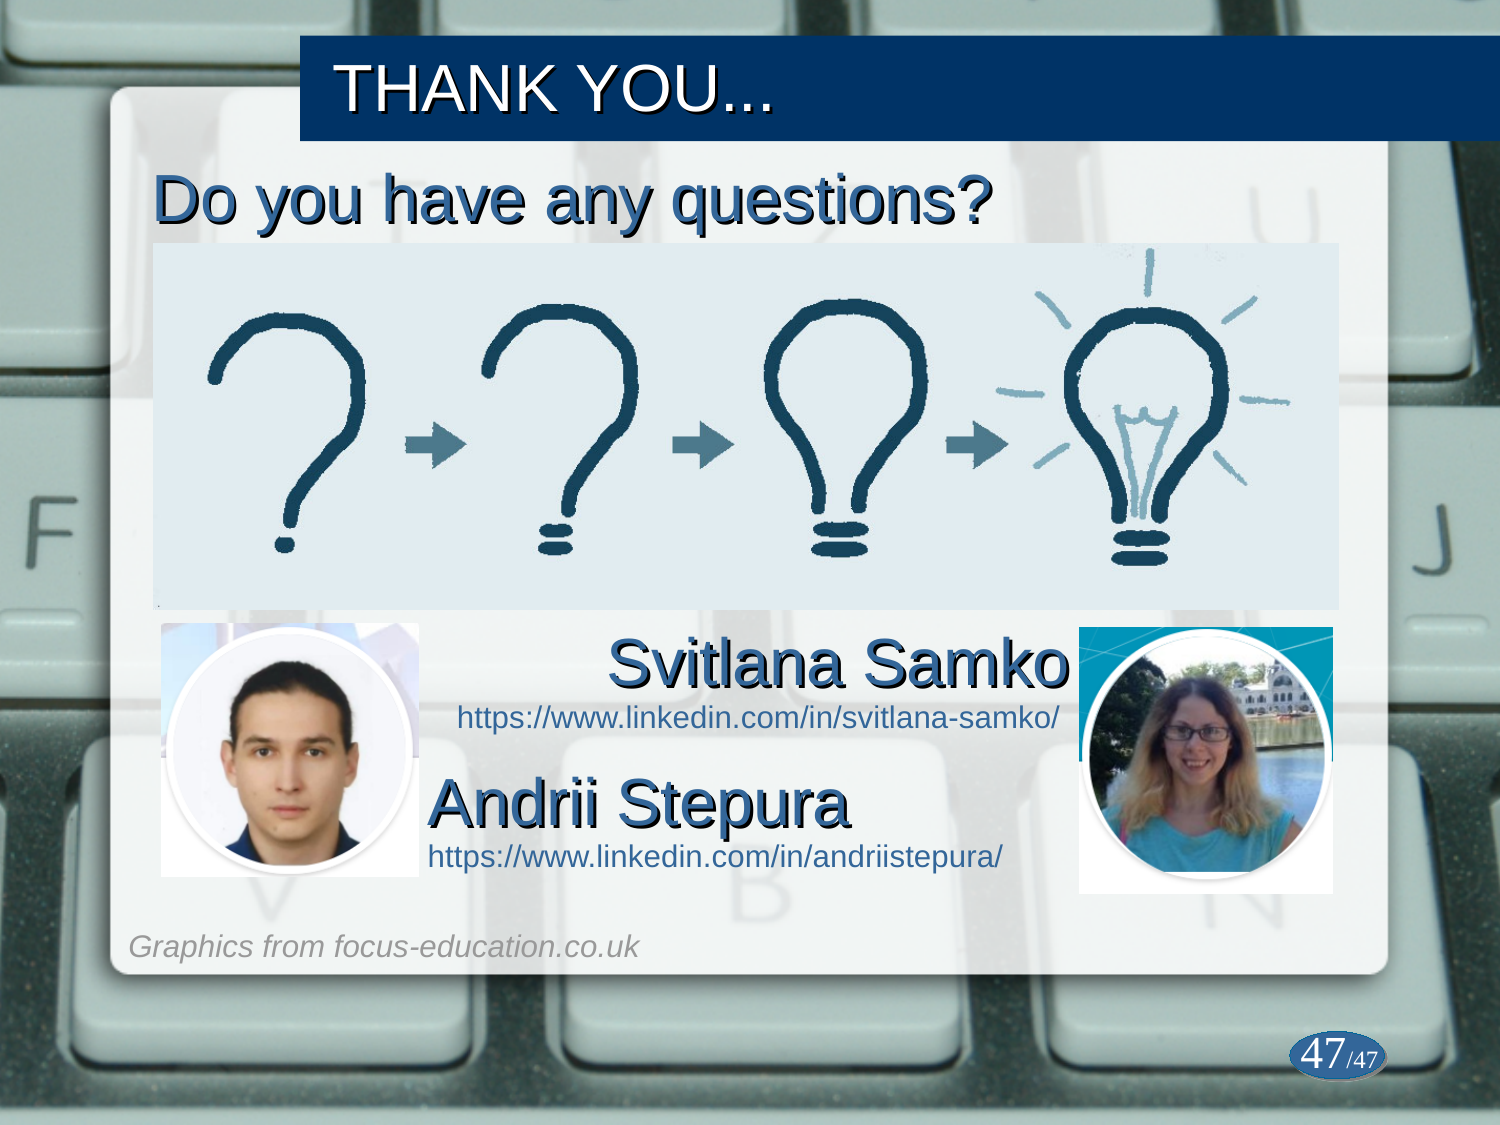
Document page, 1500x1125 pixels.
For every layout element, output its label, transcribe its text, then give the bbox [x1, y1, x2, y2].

picture [0, 0, 1500, 1125]
title THANK YOU... [300, 35, 1500, 142]
list Svitlana Samko https://www.linkedin.com/in/svitlana-samko/ [111, 617, 1085, 963]
list Andrii Stepura https://www.linkedin.com/in/andriistepura/ [412, 757, 1386, 895]
text_box Graphics from focus-education.co.uk [128, 929, 1370, 1003]
list Do you have any questions? [137, 153, 1046, 394]
